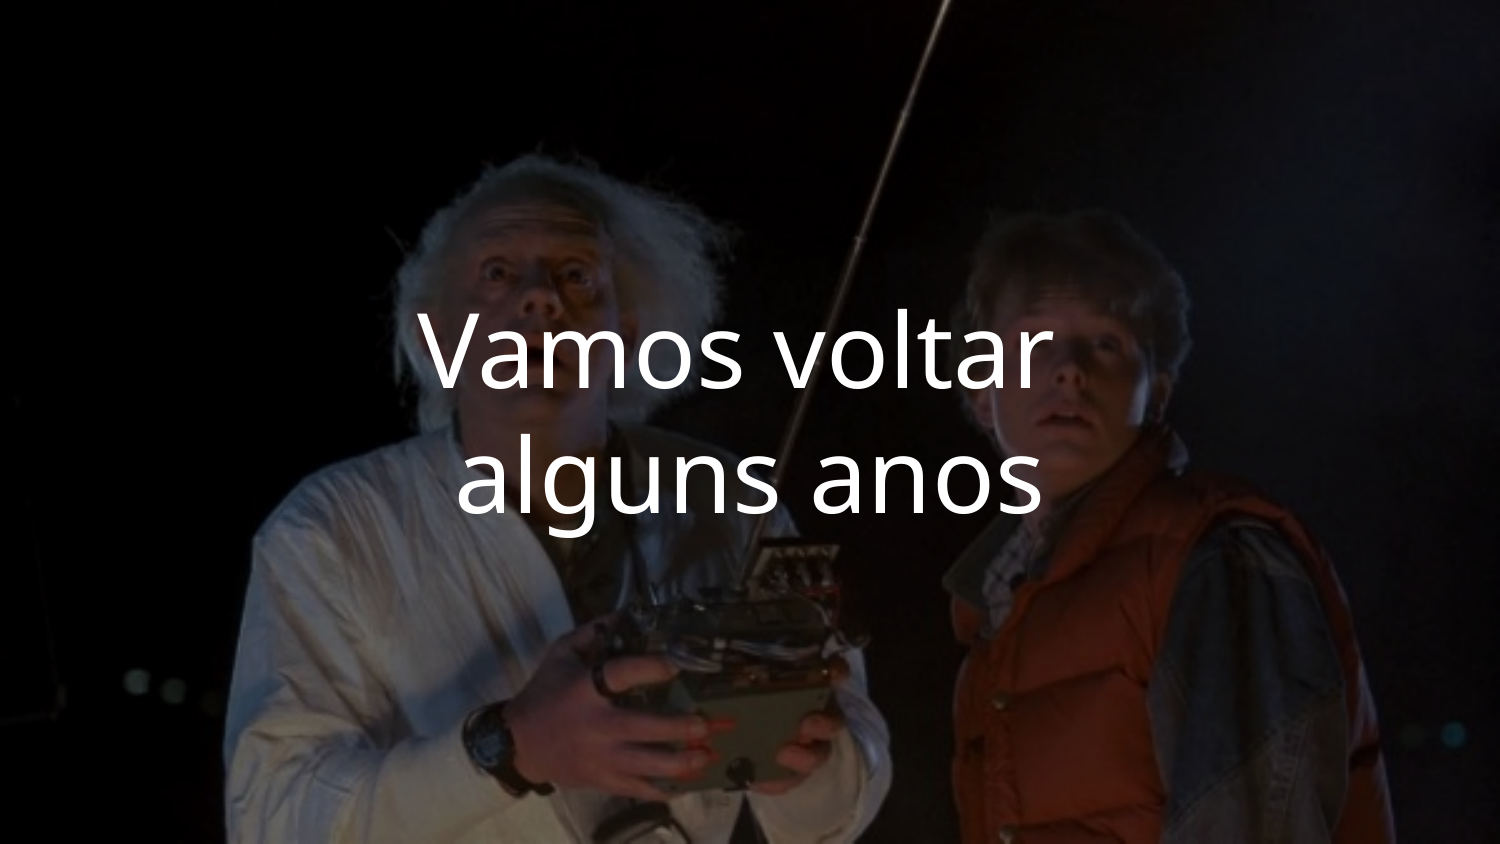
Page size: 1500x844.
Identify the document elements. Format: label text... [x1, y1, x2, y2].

text_box Vamos voltar alguns anos [343, 269, 1157, 575]
picture [0, 0, 1500, 844]
